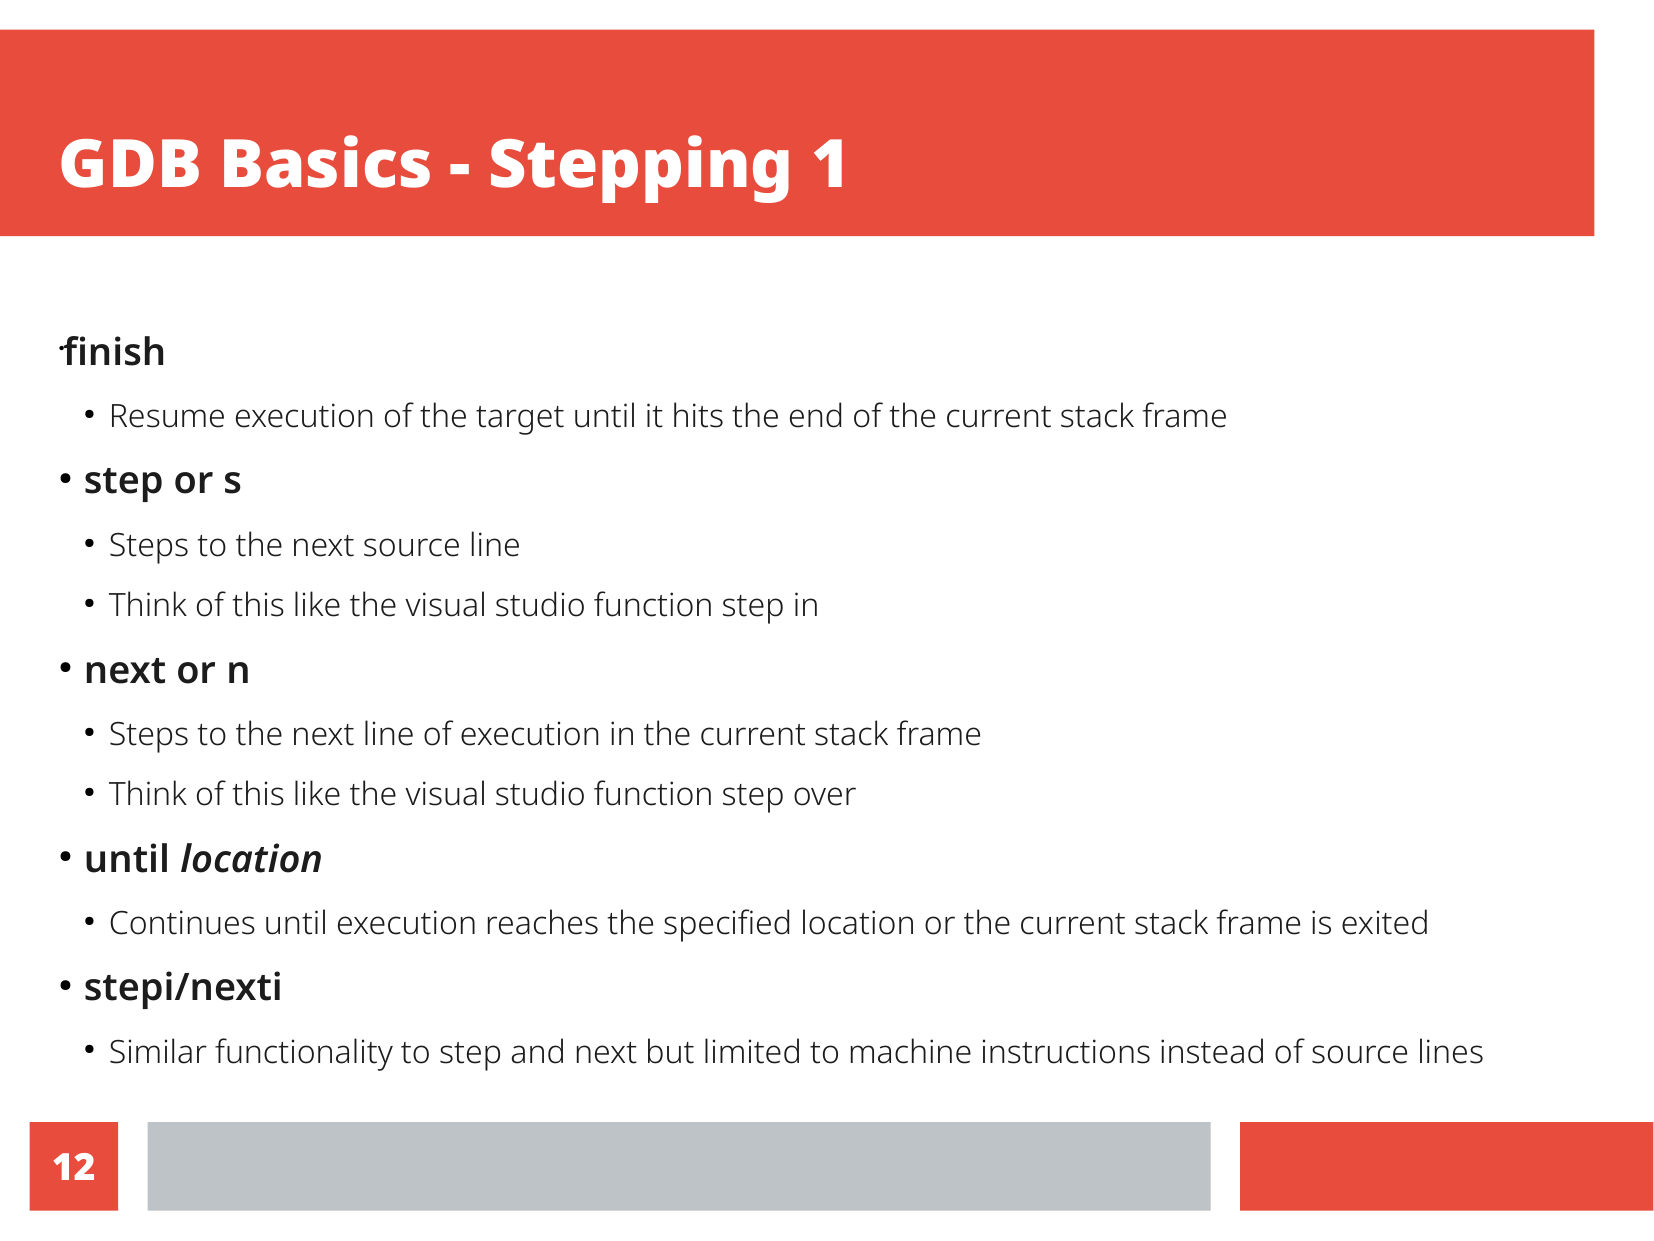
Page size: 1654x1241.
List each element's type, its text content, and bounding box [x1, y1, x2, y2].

title GDB Basics - Stepping 1 [59, 59, 1595, 207]
list finish Resume execution of the target until it hits the end of the current stack frame step or s Steps to the next source line Think of this like the visual studio function step in next or n Steps to the next line of execution in the current stack frame Think of this like the visual studio function step over until location Continues until execution reaches the specified location or the current stack frame is exited stepi/nexti Similar functionality to step and next but limited to machine instructions instead of source lines [59, 324, 1565, 1093]
